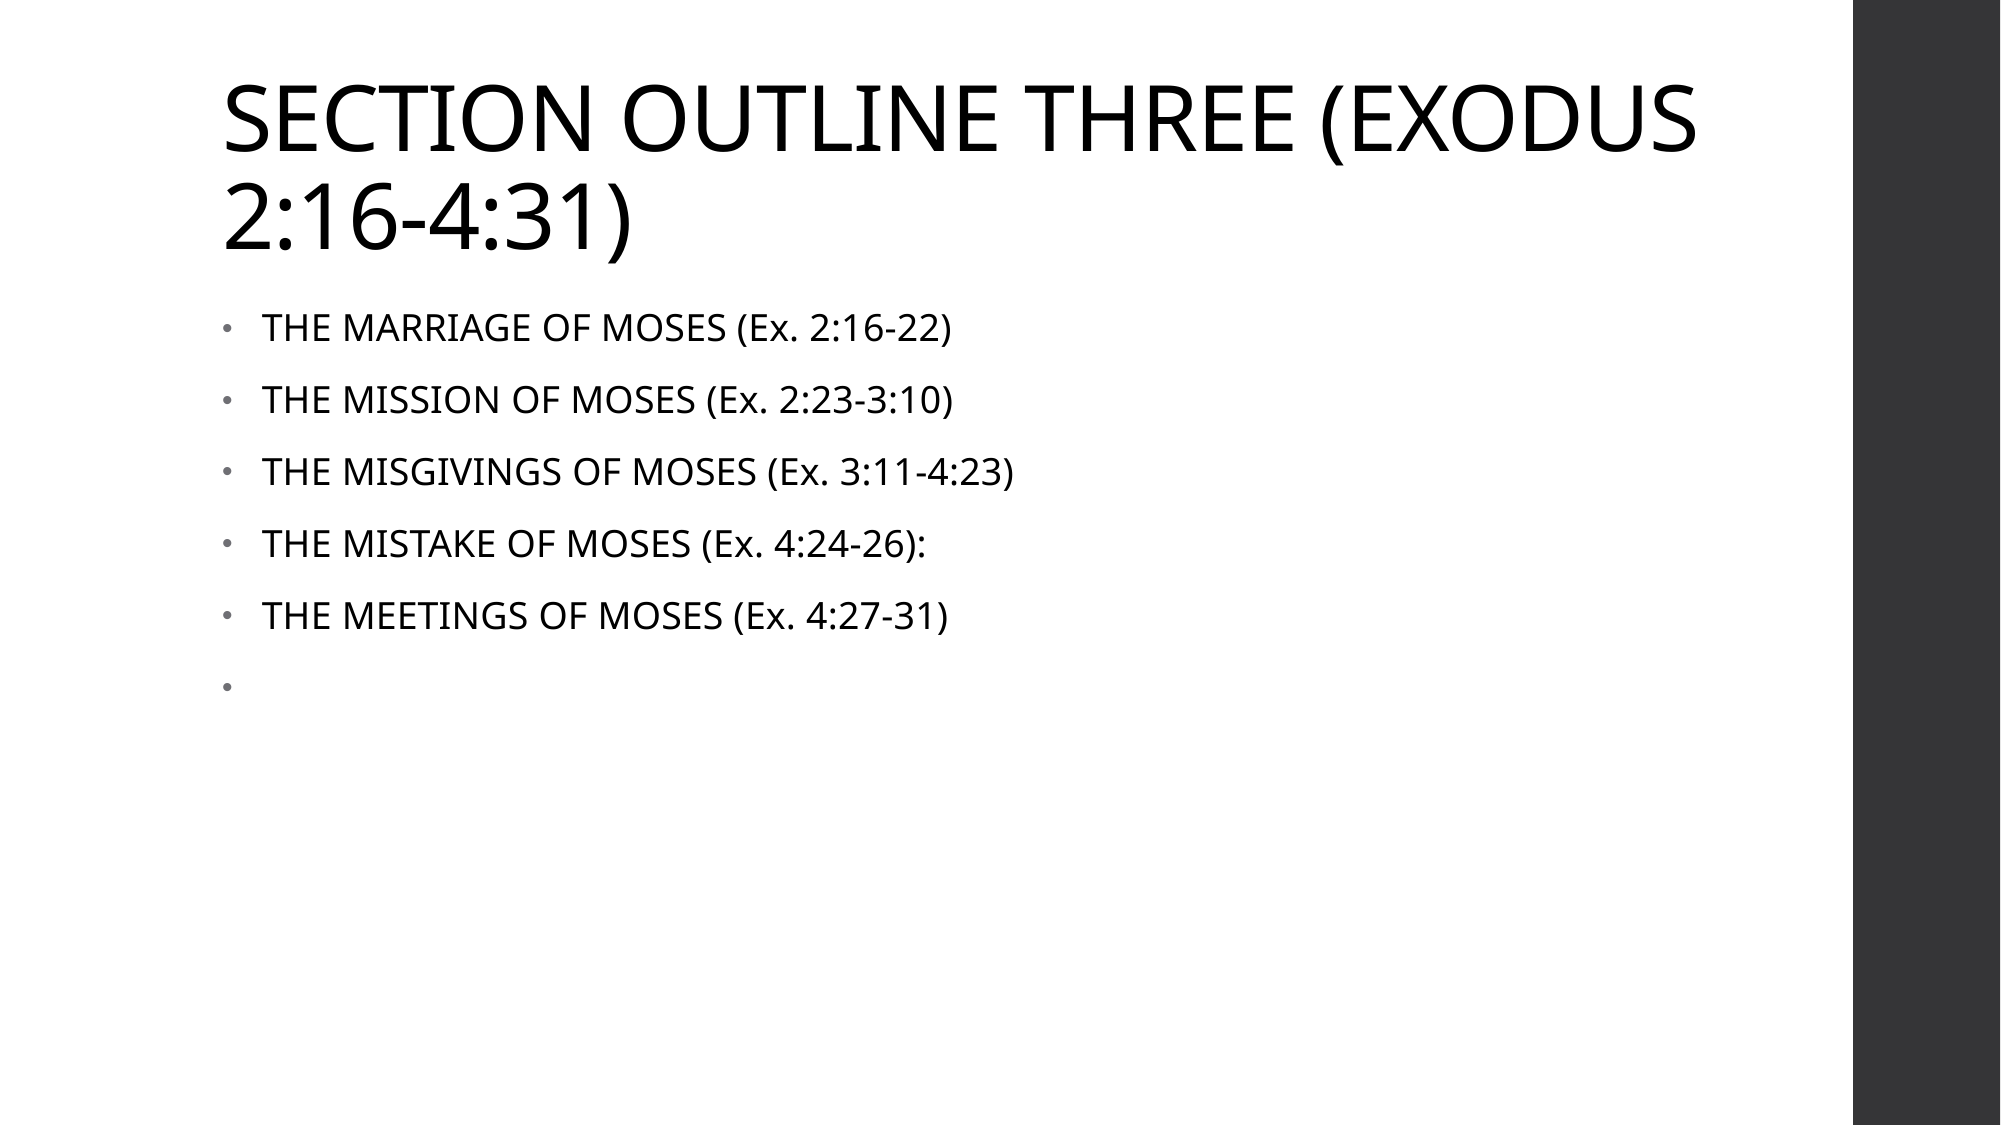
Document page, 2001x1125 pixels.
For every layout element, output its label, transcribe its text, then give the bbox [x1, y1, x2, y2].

title SECTION OUTLINE THREE (EXODUS 2:16-4:31) [206, 60, 1797, 278]
list THE MARRIAGE OF MOSES (Ex. 2:16-22) THE MISSION OF MOSES (Ex. 2:23-3:10) THE MISGIVINGS OF MOSES (Ex. 3:11-4:23) THE MISTAKE OF MOSES (Ex. 4:24-26): THE MEETINGS OF MOSES (Ex. 4:27-31) [206, 299, 1617, 1014]
